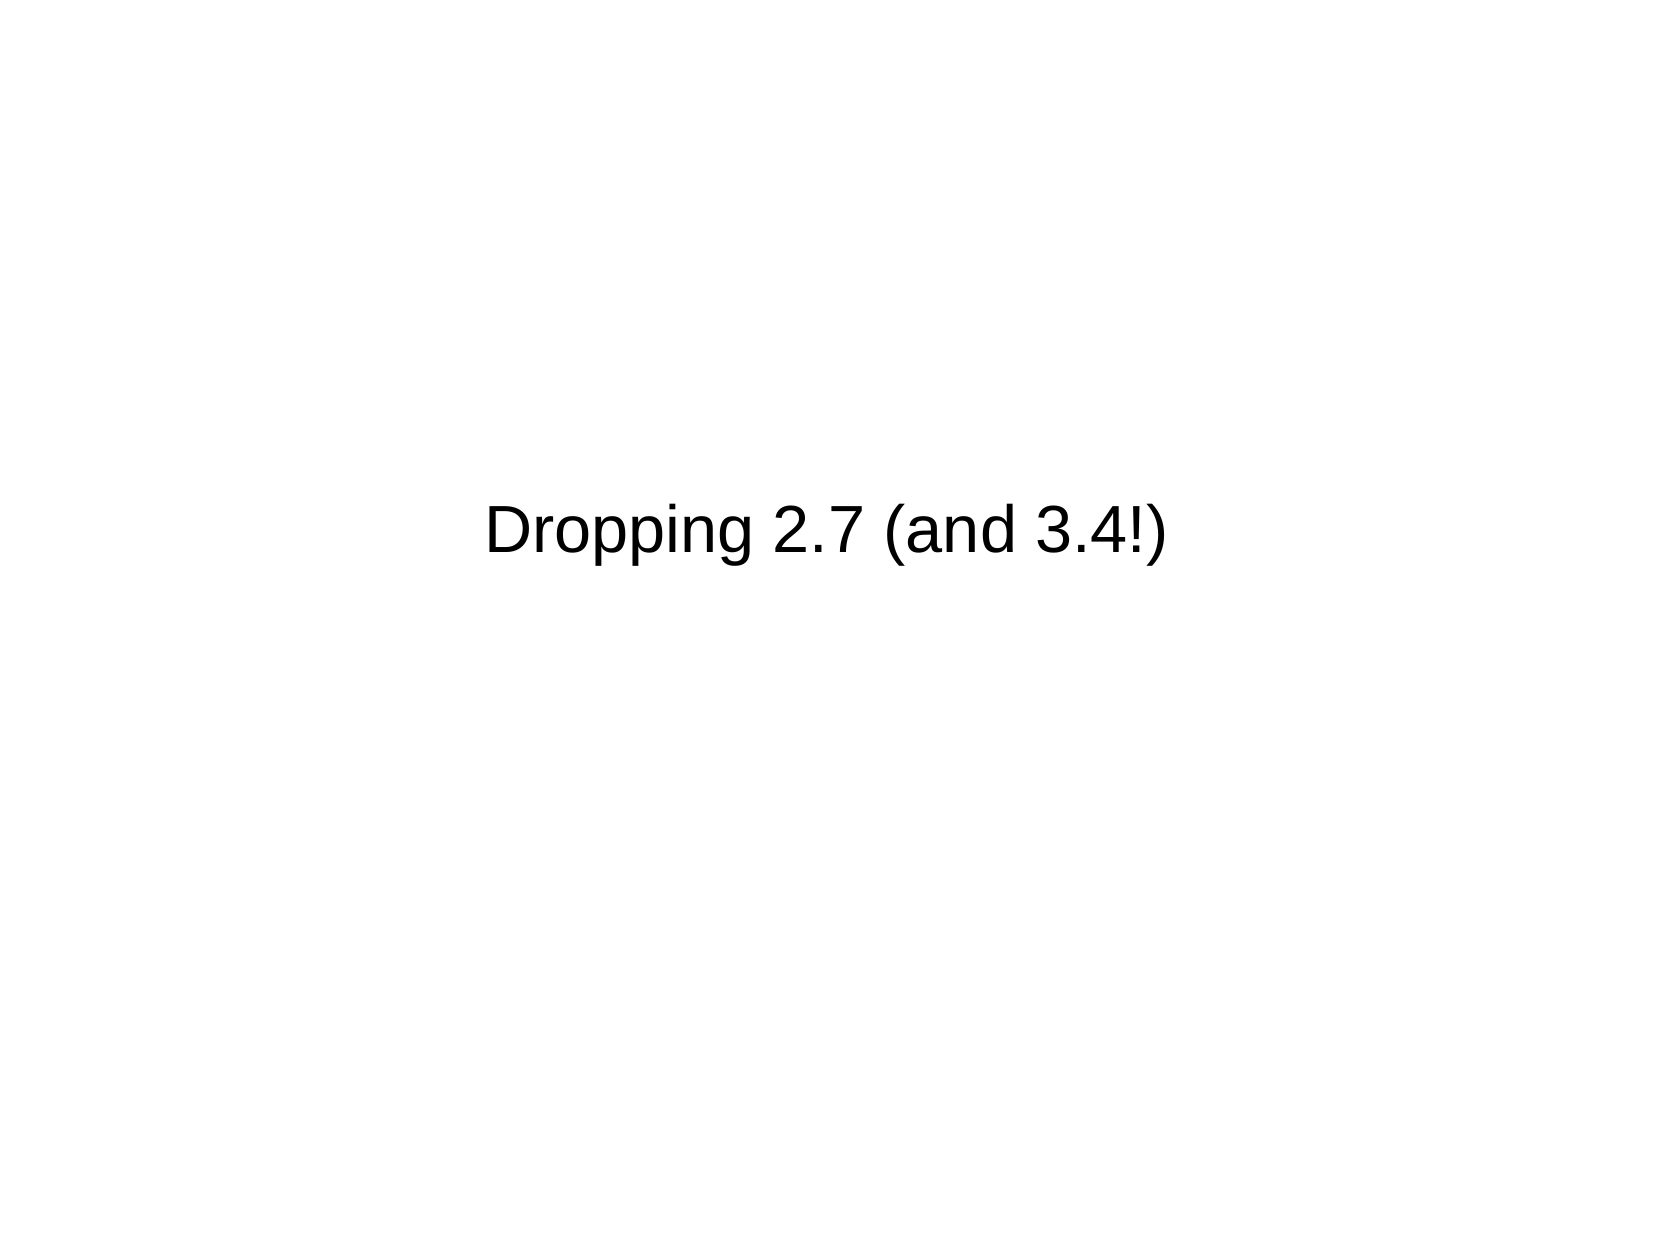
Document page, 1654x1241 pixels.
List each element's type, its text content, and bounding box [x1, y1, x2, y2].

subtitle Dropping 2.7 (and 3.4!) [82, 49, 1571, 1010]
